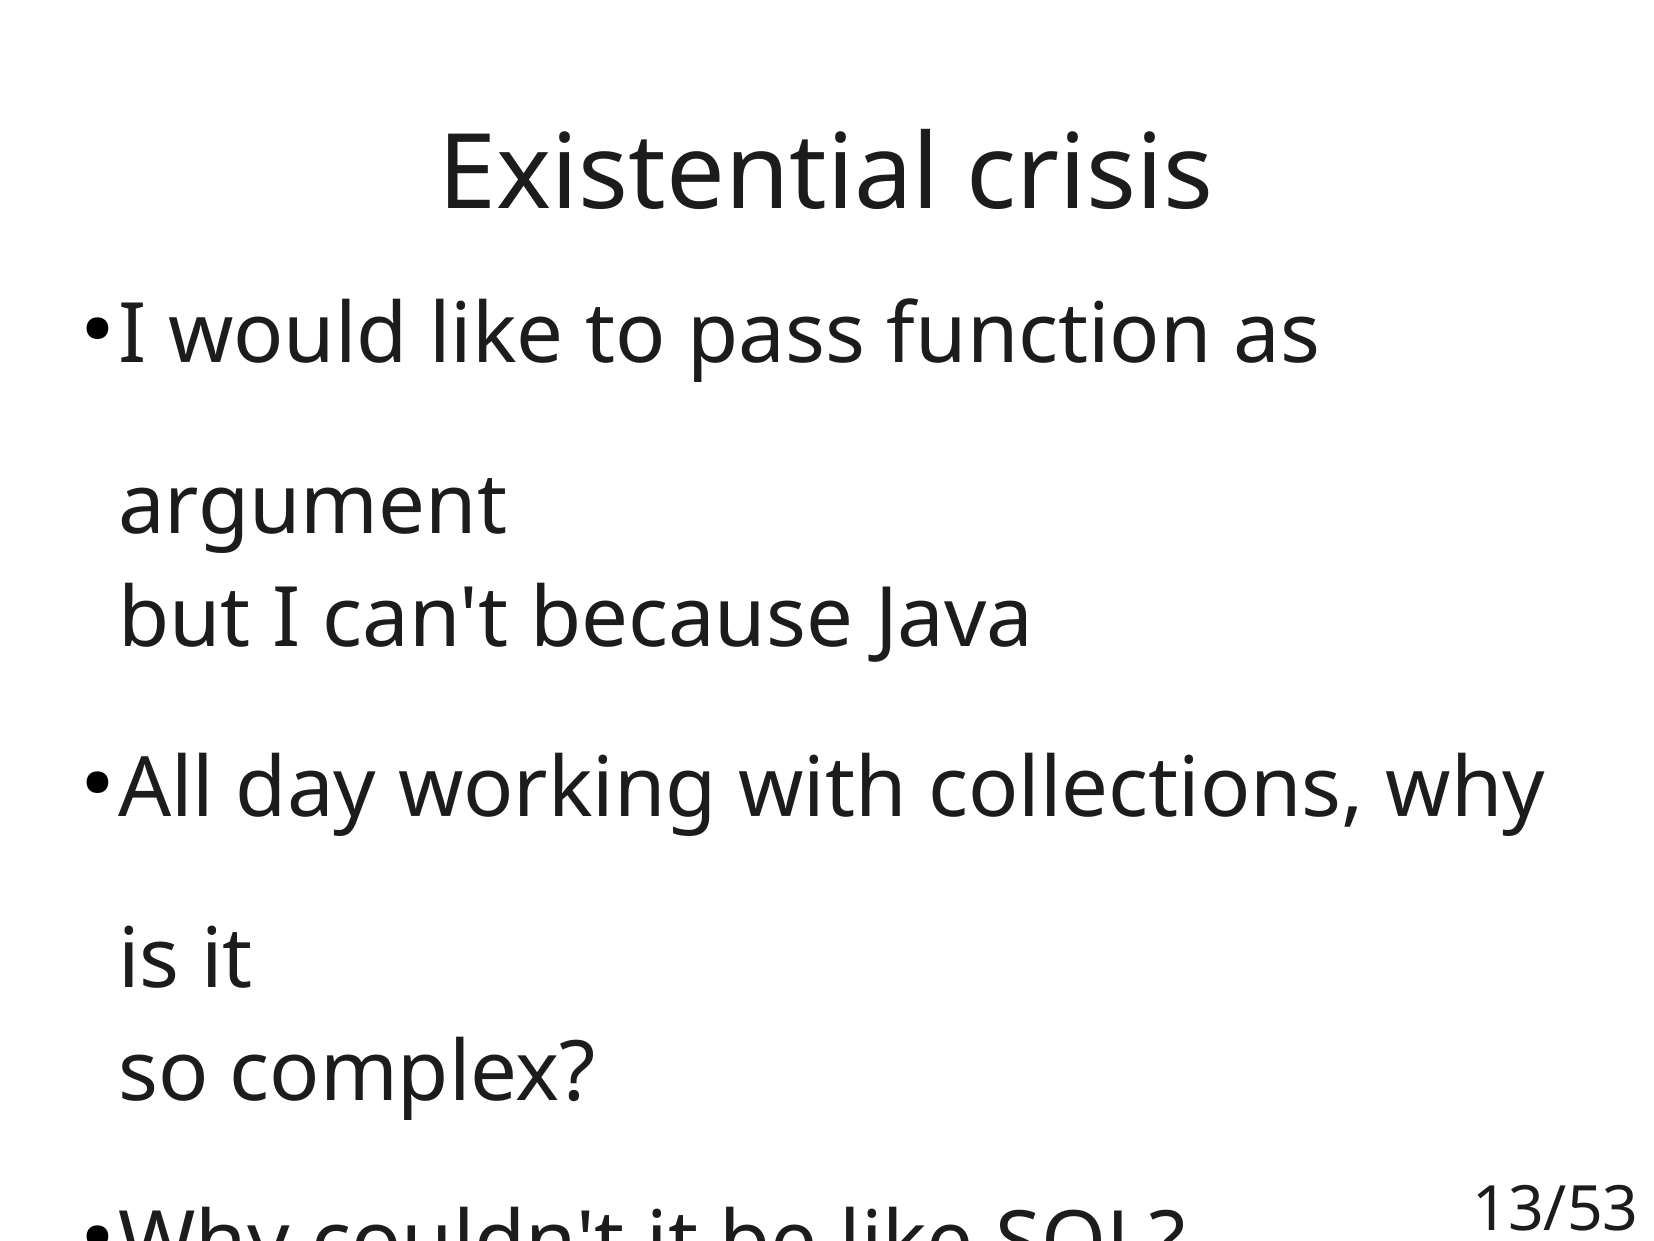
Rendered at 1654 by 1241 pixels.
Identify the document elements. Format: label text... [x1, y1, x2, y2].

text_box <numer>/53 [1071, 1155, 1654, 1241]
subtitle I would like to pass function as argument but I can't because Java All day working with collections, why is it so complex? Why couldn't it be like SQL? [82, 268, 1571, 1131]
title Existential crisis [82, 64, 1571, 268]
